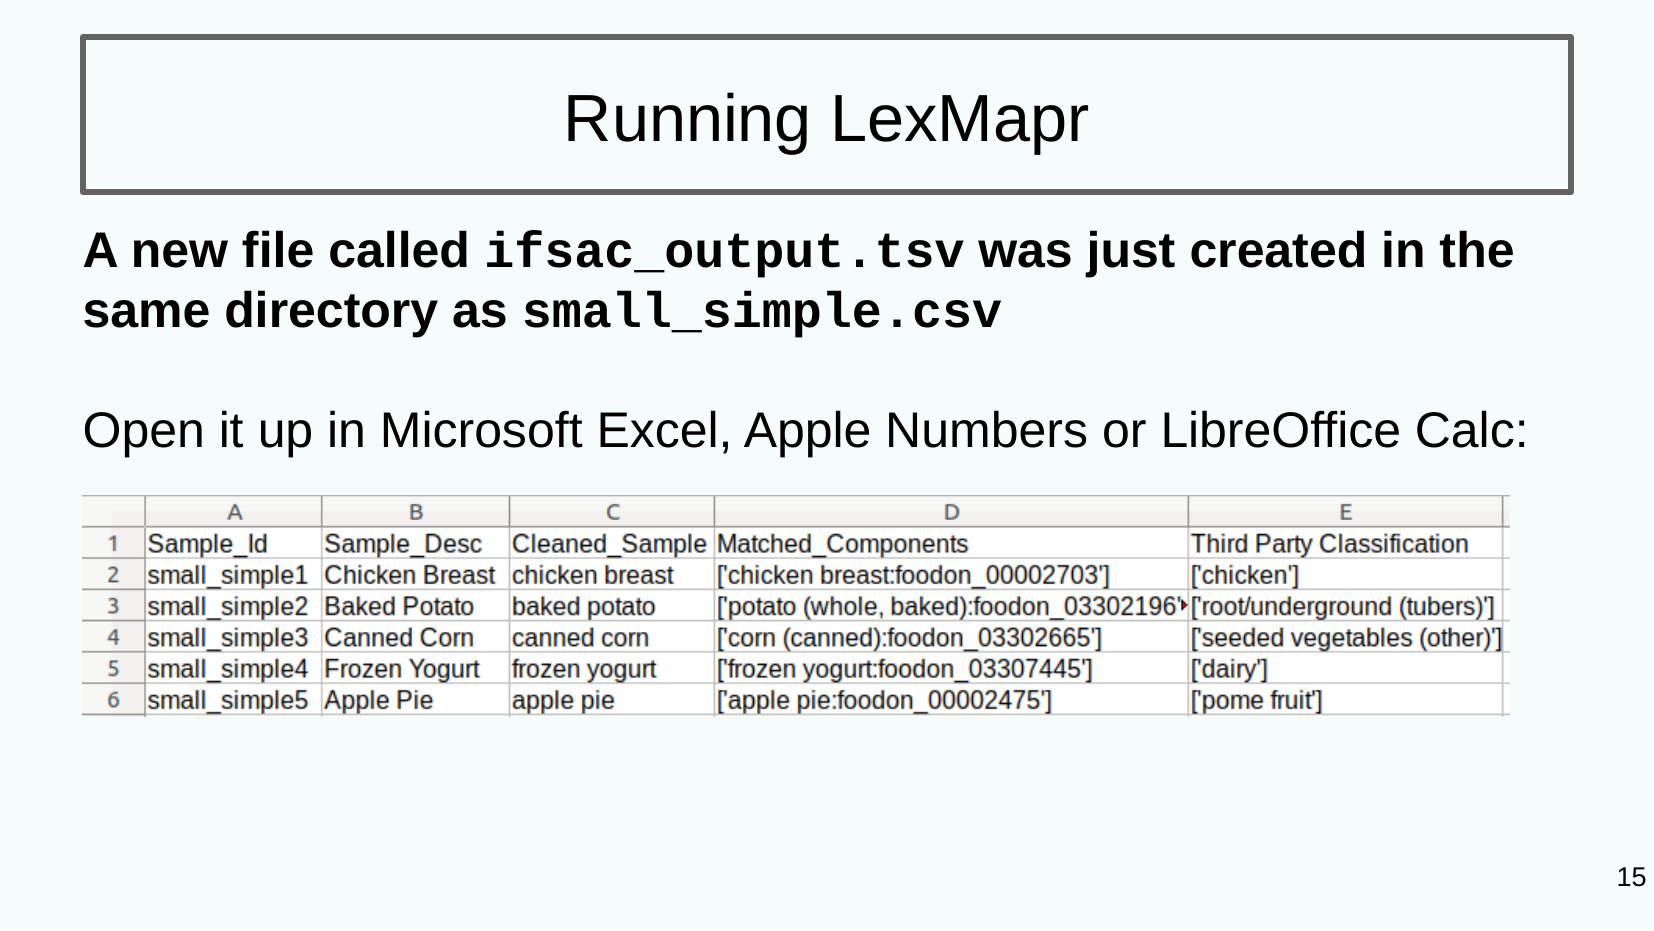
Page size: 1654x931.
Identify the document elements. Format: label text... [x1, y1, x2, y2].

slide_number <number> [1547, 859, 1647, 931]
text_box Running LexMapr [82, 37, 1571, 193]
text_box A new file called ifsac_output.tsv was just created in the same directory as small_simple.csv Open it up in Microsoft Excel, Apple Numbers or LibreOffice Calc: [82, 217, 1571, 757]
picture [82, 495, 1510, 718]
